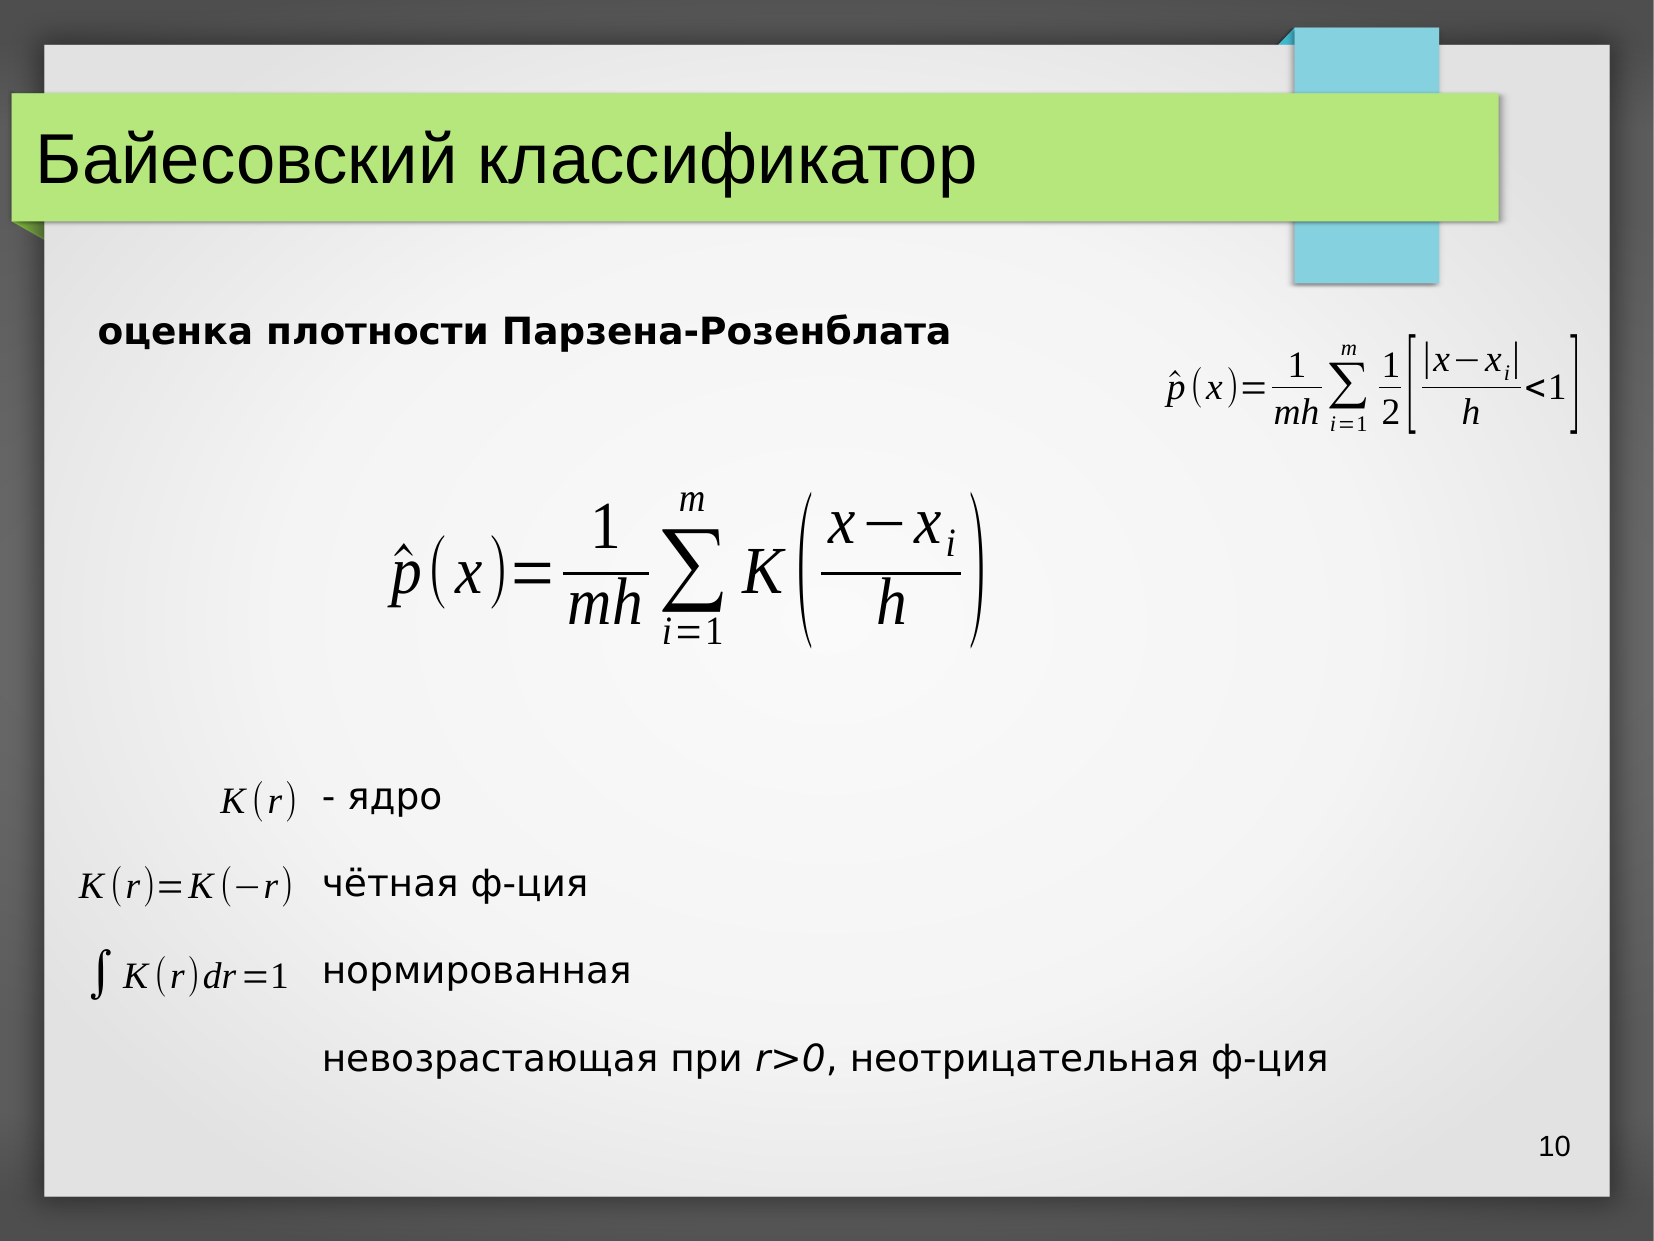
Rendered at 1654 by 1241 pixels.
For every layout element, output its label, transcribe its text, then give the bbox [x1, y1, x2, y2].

title Байесовский классификатор [35, 118, 1489, 200]
chart [79, 947, 296, 1004]
chart [212, 779, 304, 825]
chart [377, 484, 994, 657]
picture [0, 0, 1654, 1241]
chart [70, 864, 300, 910]
chart [1157, 333, 1587, 438]
text_box - ядро чётная ф-ция нормированная невозрастающая при r>0, неотрицательная ф-ция [307, 767, 1359, 1131]
text_box оценка плотности Парзена-Розенблата [82, 302, 1004, 405]
